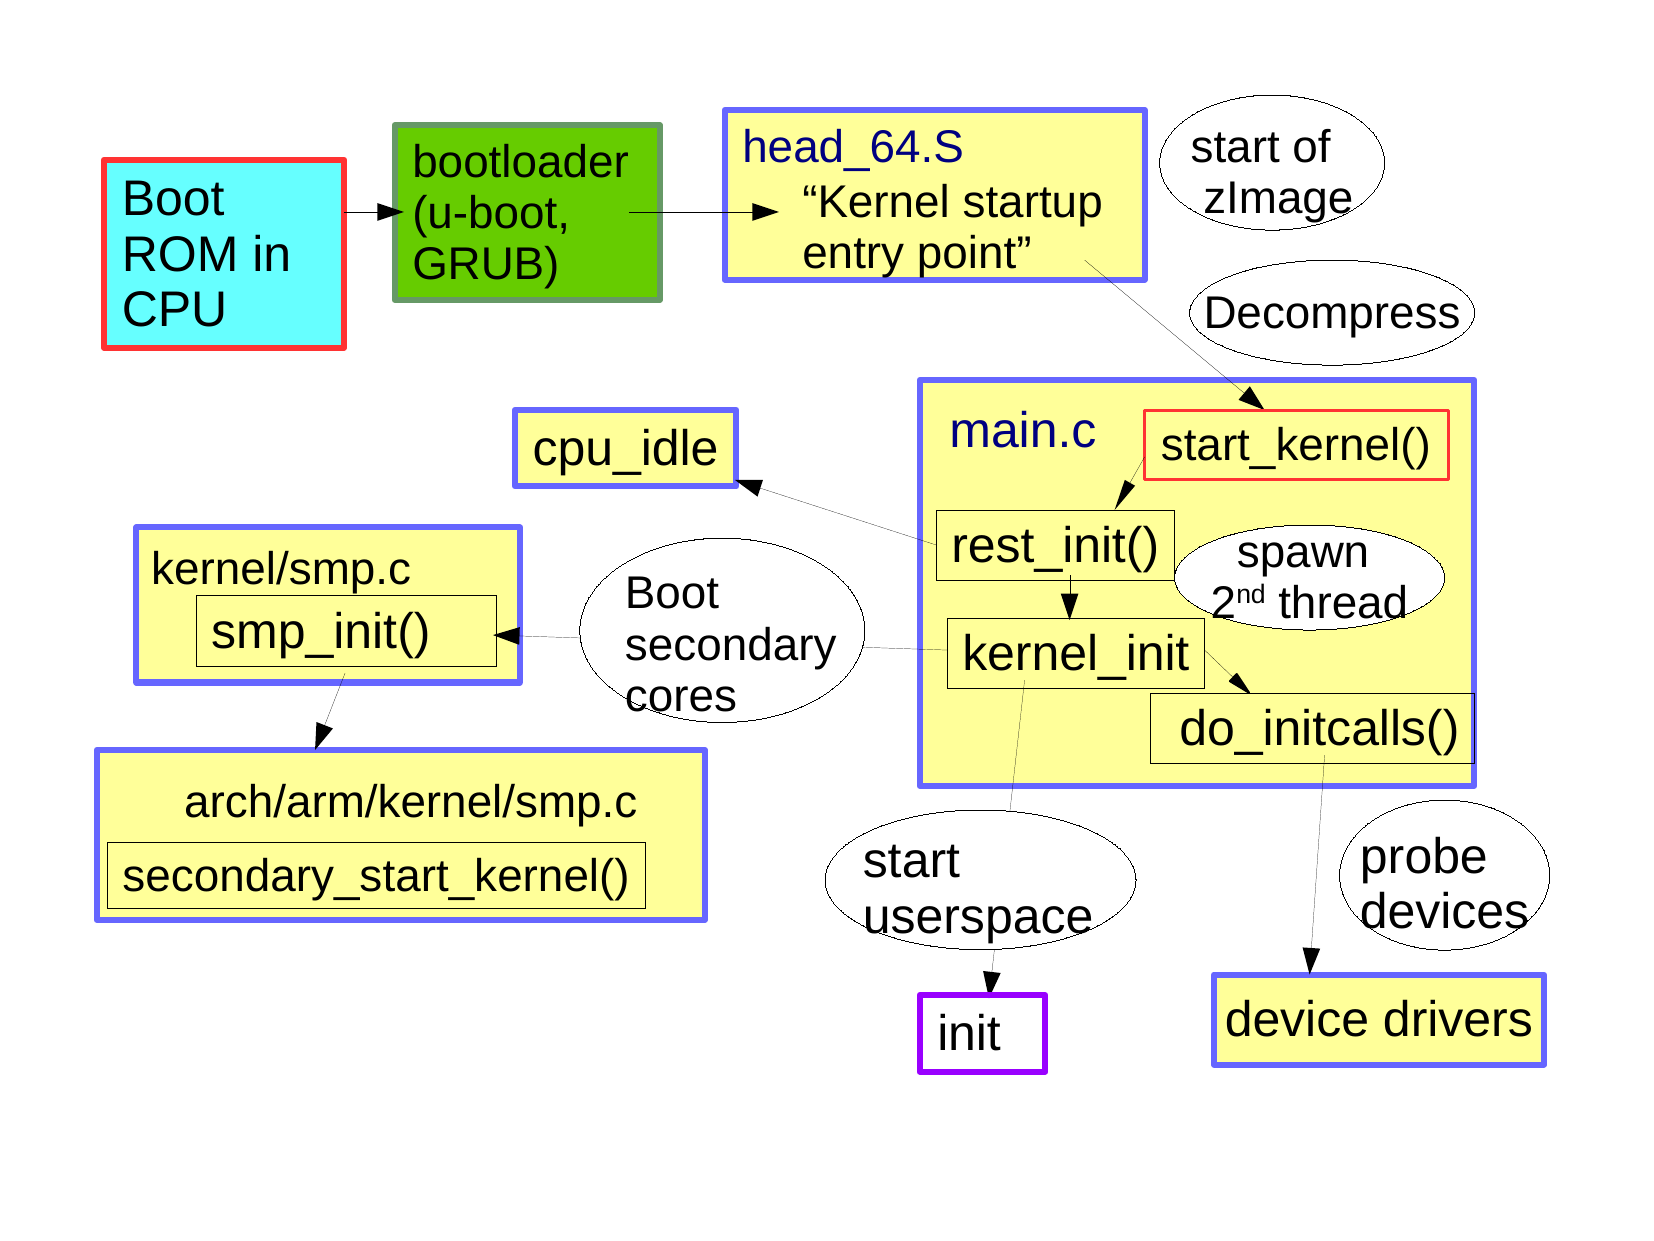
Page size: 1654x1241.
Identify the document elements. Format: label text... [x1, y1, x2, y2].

text_box [825, 843, 848, 917]
text_box secondary_start_kernel() [107, 842, 646, 901]
text_box [1071, 576, 1174, 580]
text_box [579, 573, 610, 688]
text_box start of zImage [1175, 113, 1369, 215]
text_box [630, 538, 815, 560]
text_box [1013, 652, 1323, 786]
text_box [1151, 756, 1324, 763]
text_box [948, 681, 1024, 688]
text_box kernel_init [947, 618, 1205, 681]
text_box [1323, 764, 1475, 786]
text_box spawn 2nd thread [1174, 525, 1445, 631]
text_box [1325, 756, 1474, 763]
text_box Decompress [1189, 260, 1475, 366]
text_box do_initcalls() [1150, 693, 1475, 756]
text_box [136, 596, 520, 683]
text_box [644, 704, 808, 723]
text_box [136, 527, 520, 633]
text_box [852, 592, 865, 669]
text_box [1071, 380, 1475, 693]
text_box kernel/smp.c [136, 535, 497, 596]
text_box rest_init() [936, 510, 1175, 576]
text_box “Kernel startup entry point” [787, 168, 1118, 270]
text_box main.c [934, 395, 1112, 457]
text_box [1113, 843, 1137, 917]
text_box [96, 749, 705, 920]
text_box [885, 935, 1076, 950]
text_box [919, 650, 1023, 786]
text_box bootloader (u-boot, GRUB) [394, 125, 660, 276]
text_box cpu_idle [514, 409, 737, 478]
text_box Boot secondary cores [610, 560, 852, 704]
text_box [1024, 681, 1204, 688]
text_box [919, 380, 1259, 544]
text_box start_kernel() [1144, 410, 1449, 480]
text_box device drivers [1213, 974, 1544, 1065]
text_box [887, 810, 1074, 824]
text_box smp_init() [196, 595, 497, 658]
text_box probe devices [1345, 820, 1545, 930]
text_box [937, 576, 1070, 580]
text_box arch/arm/kernel/smp.c [169, 768, 653, 829]
text_box [197, 658, 496, 666]
text_box head_64.S [724, 110, 1145, 280]
text_box start userspace [848, 824, 1113, 935]
text_box [654, 704, 666, 708]
text_box [919, 540, 1070, 649]
text_box Boot ROM in CPU [103, 159, 344, 322]
text_box init [919, 995, 1046, 1063]
